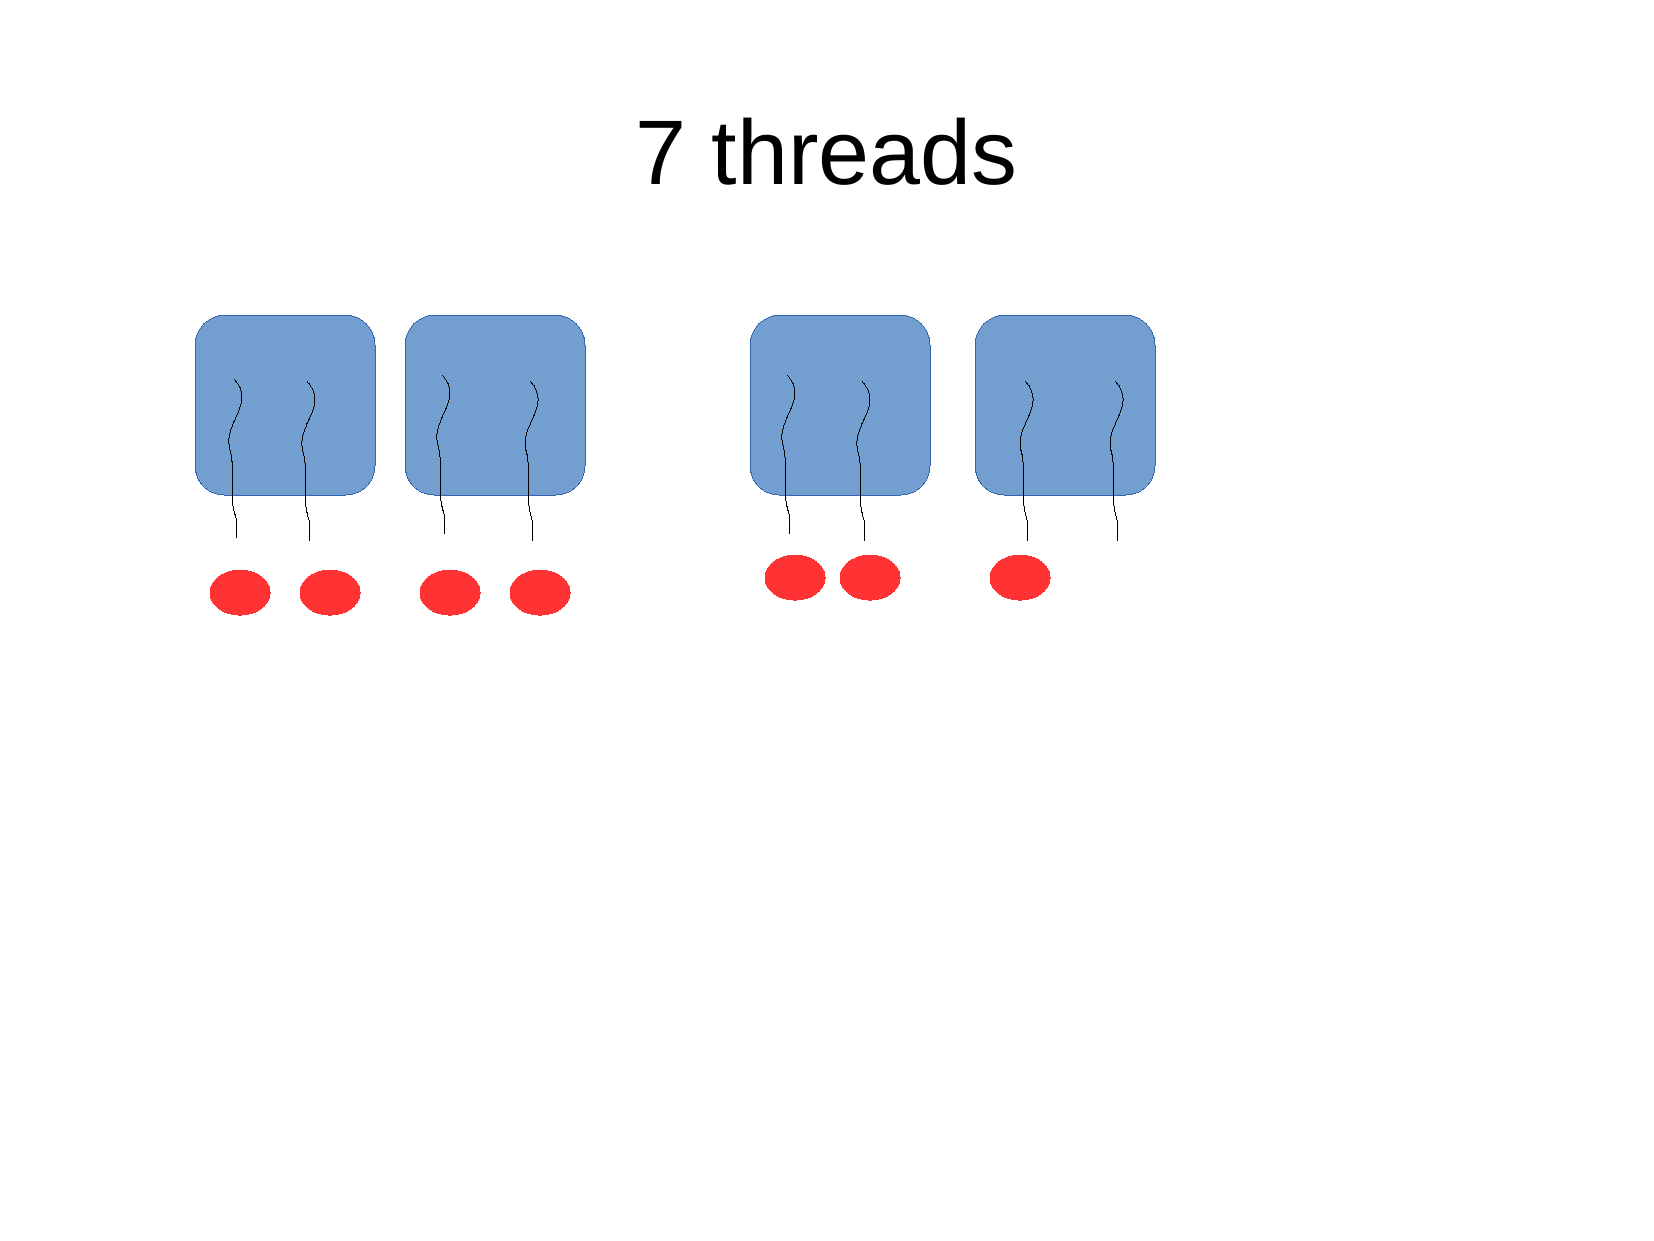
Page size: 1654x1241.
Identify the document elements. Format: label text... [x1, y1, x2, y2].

text_box [765, 555, 826, 601]
text_box [210, 570, 271, 616]
text_box [750, 315, 931, 496]
text_box [300, 570, 361, 616]
text_box [510, 570, 571, 616]
title 7 threads [82, 49, 1571, 257]
text_box [420, 570, 481, 616]
text_box [975, 315, 1156, 496]
text_box [195, 315, 376, 496]
text_box [405, 315, 586, 496]
text_box [840, 555, 901, 601]
text_box [990, 555, 1051, 601]
